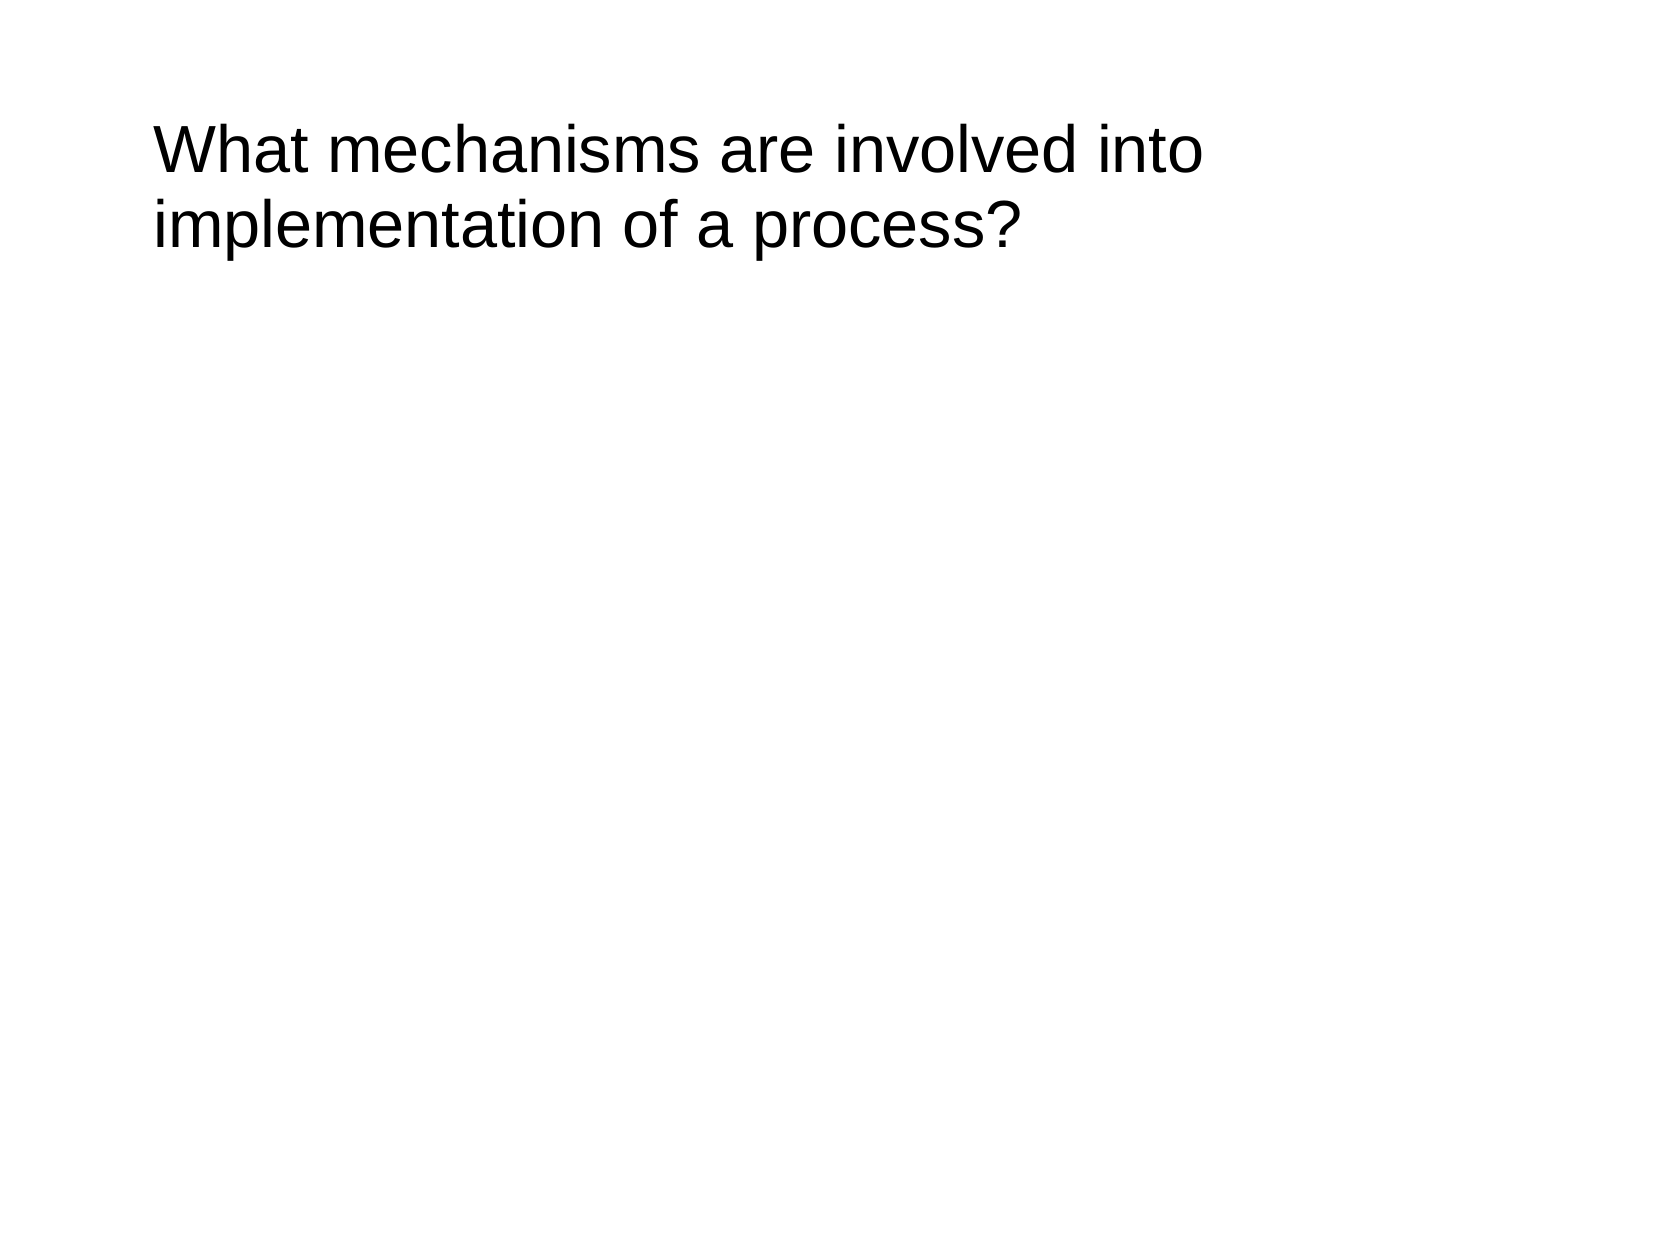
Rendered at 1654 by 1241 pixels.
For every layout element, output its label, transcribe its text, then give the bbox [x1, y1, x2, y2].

list What mechanisms are involved into implementation of a process? [82, 112, 1571, 1010]
